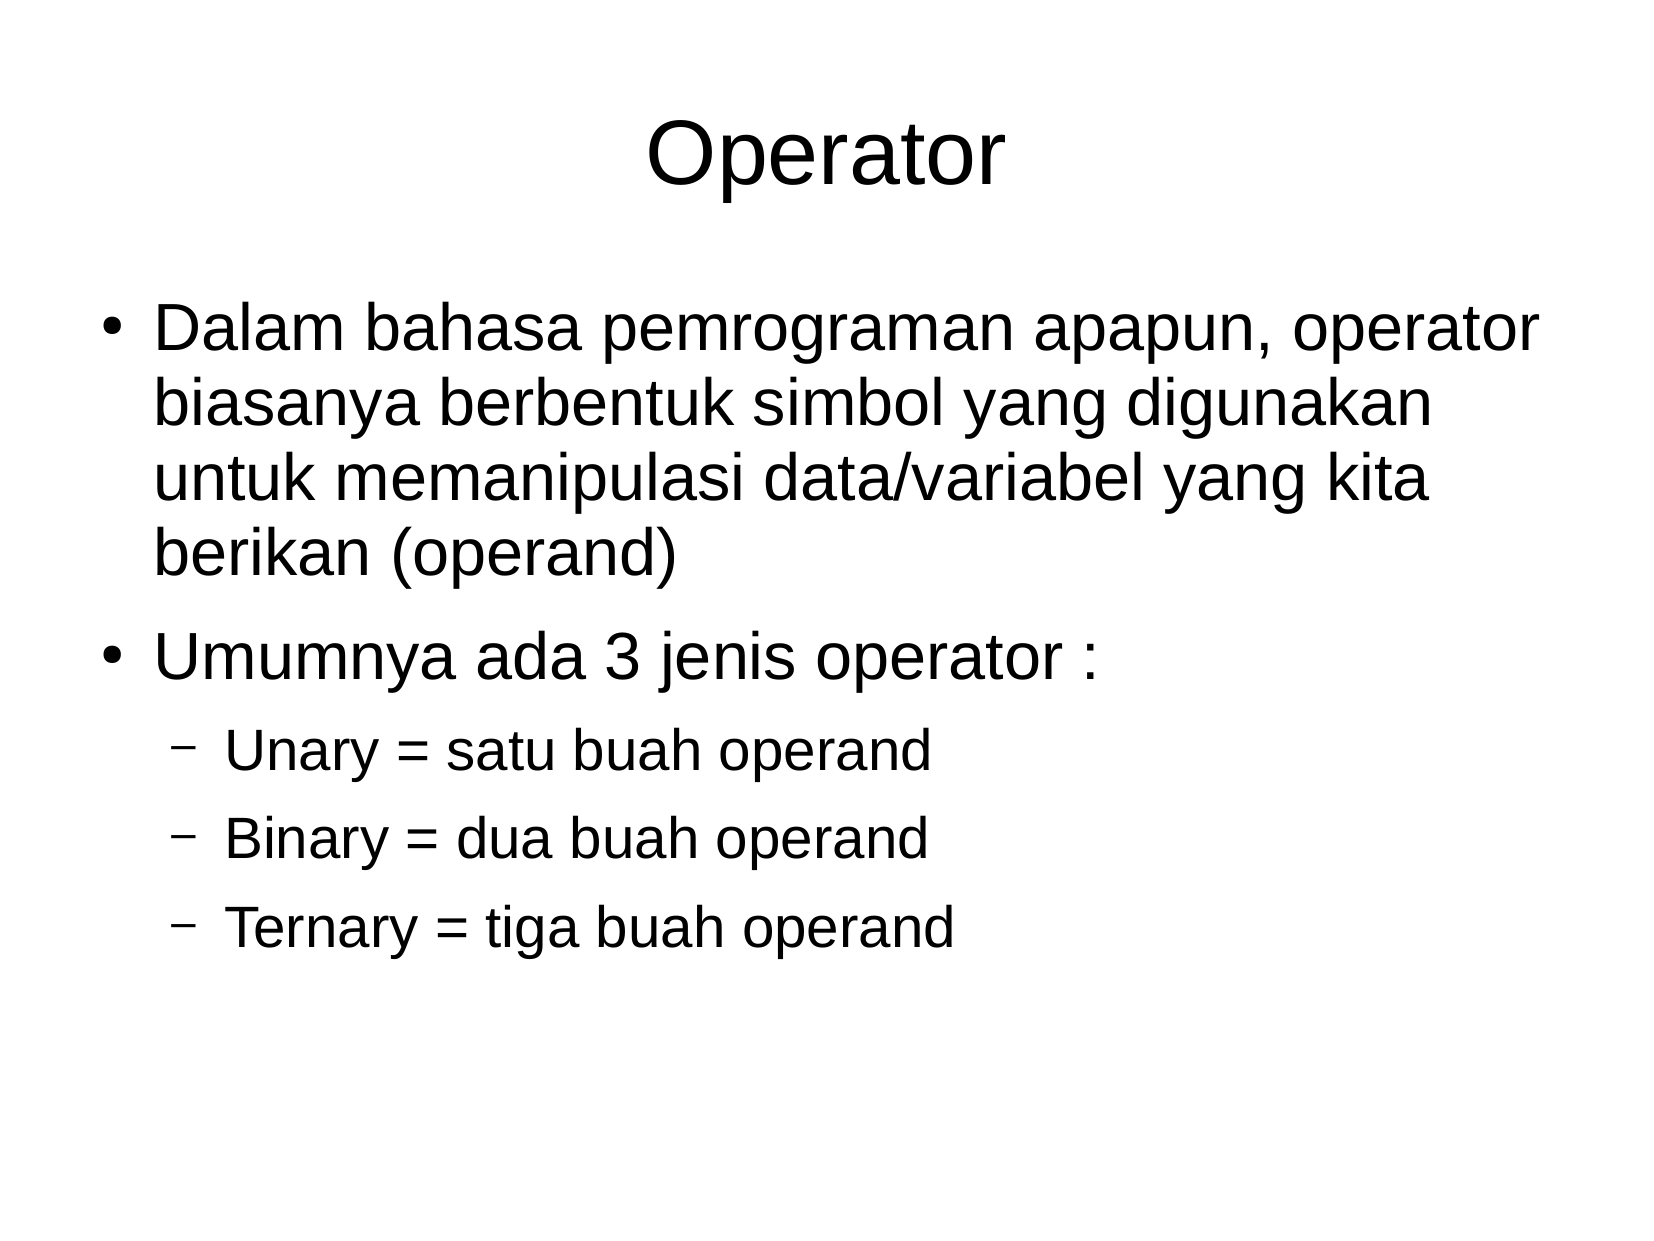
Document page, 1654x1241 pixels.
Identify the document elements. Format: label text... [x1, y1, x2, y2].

list Dalam bahasa pemrograman apapun, operator biasanya berbentuk simbol yang digunakan untuk memanipulasi data/variabel yang kita berikan (operand) Umumnya ada 3 jenis operator : Unary = satu buah operand Binary = dua buah operand Ternary = tiga buah operand [82, 290, 1571, 1010]
title Operator [82, 49, 1571, 257]
